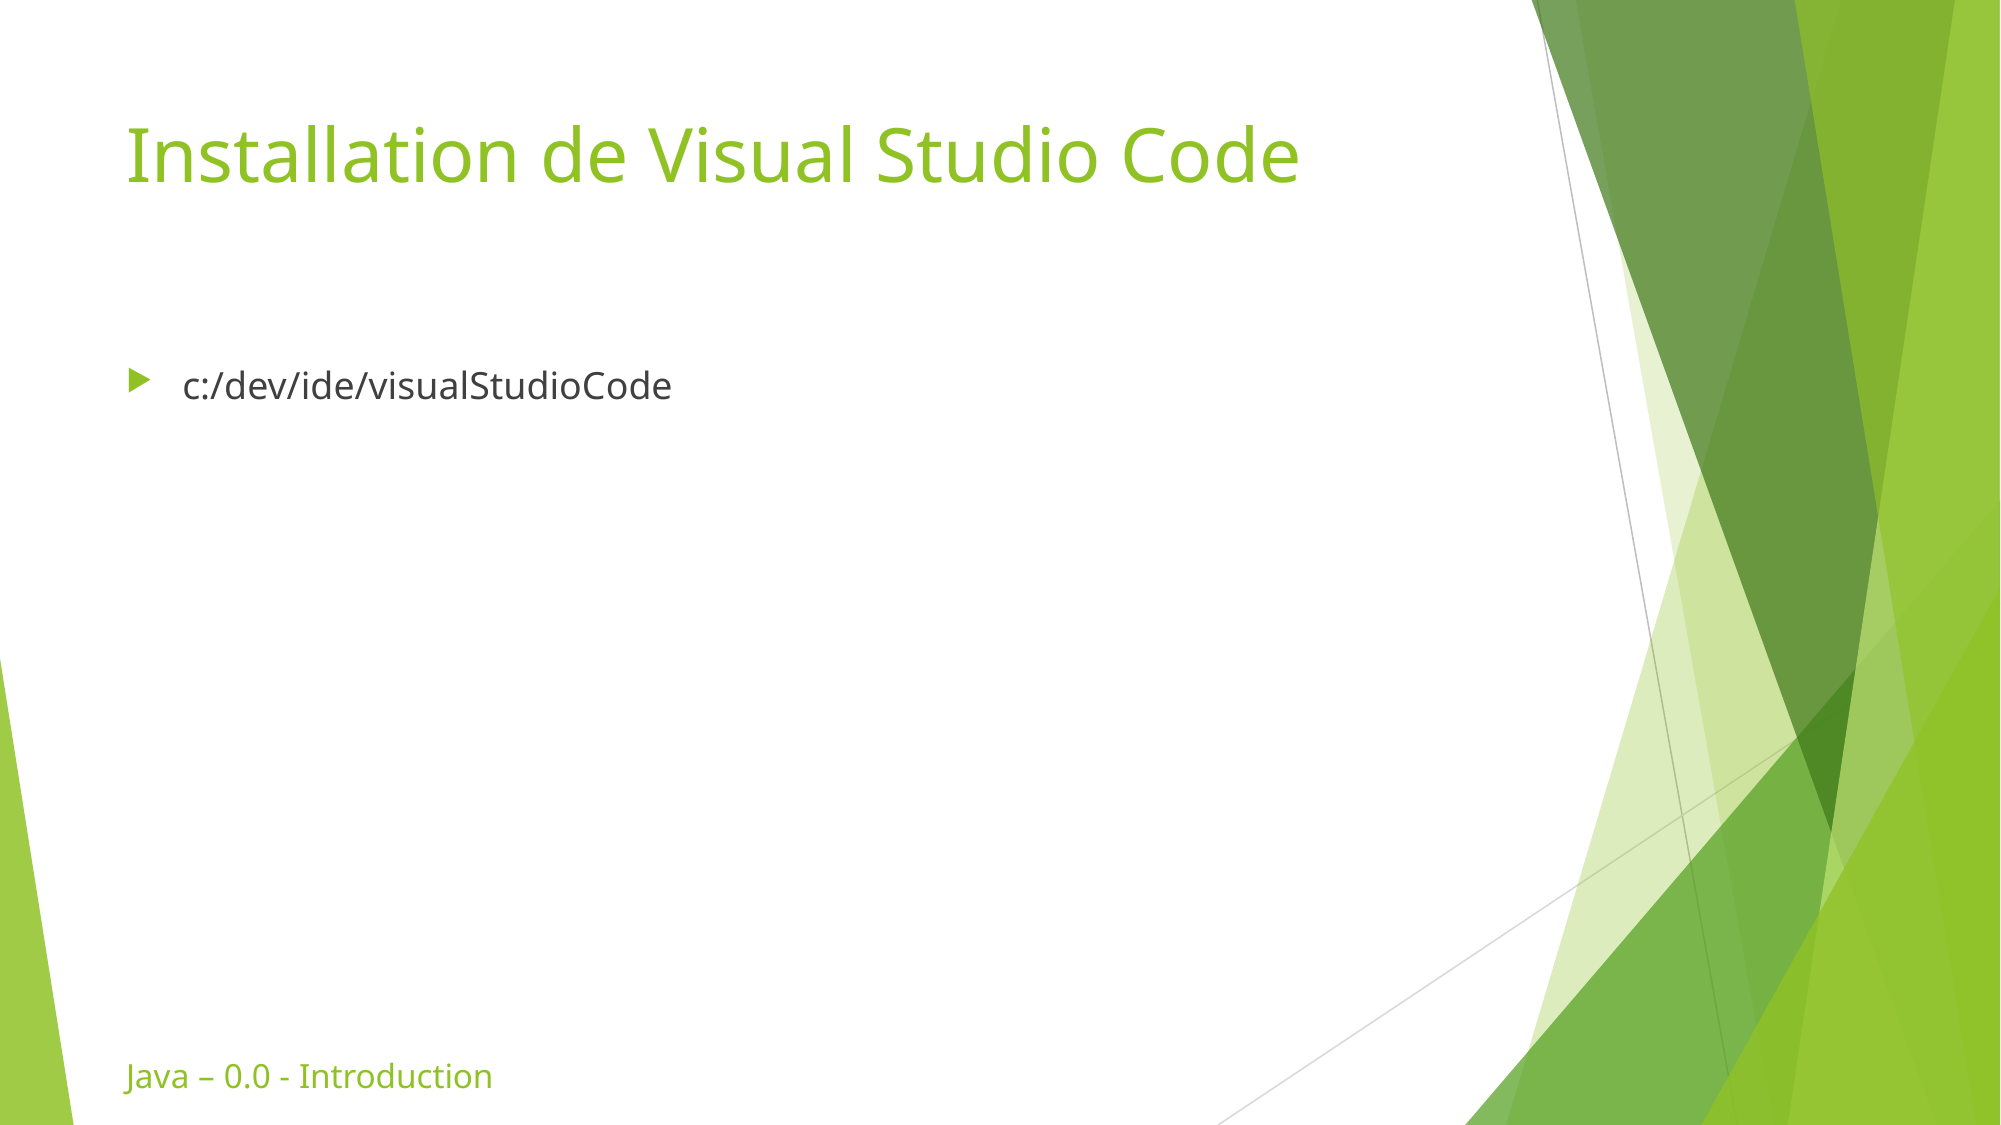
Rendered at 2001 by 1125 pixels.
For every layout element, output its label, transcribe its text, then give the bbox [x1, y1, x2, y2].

text_box Java – 0.0 - Introduction [111, 1047, 1094, 1109]
list c:/dev/ide/visualStudioCode [111, 354, 1522, 992]
title Installation de Visual Studio Code [111, 99, 1522, 317]
